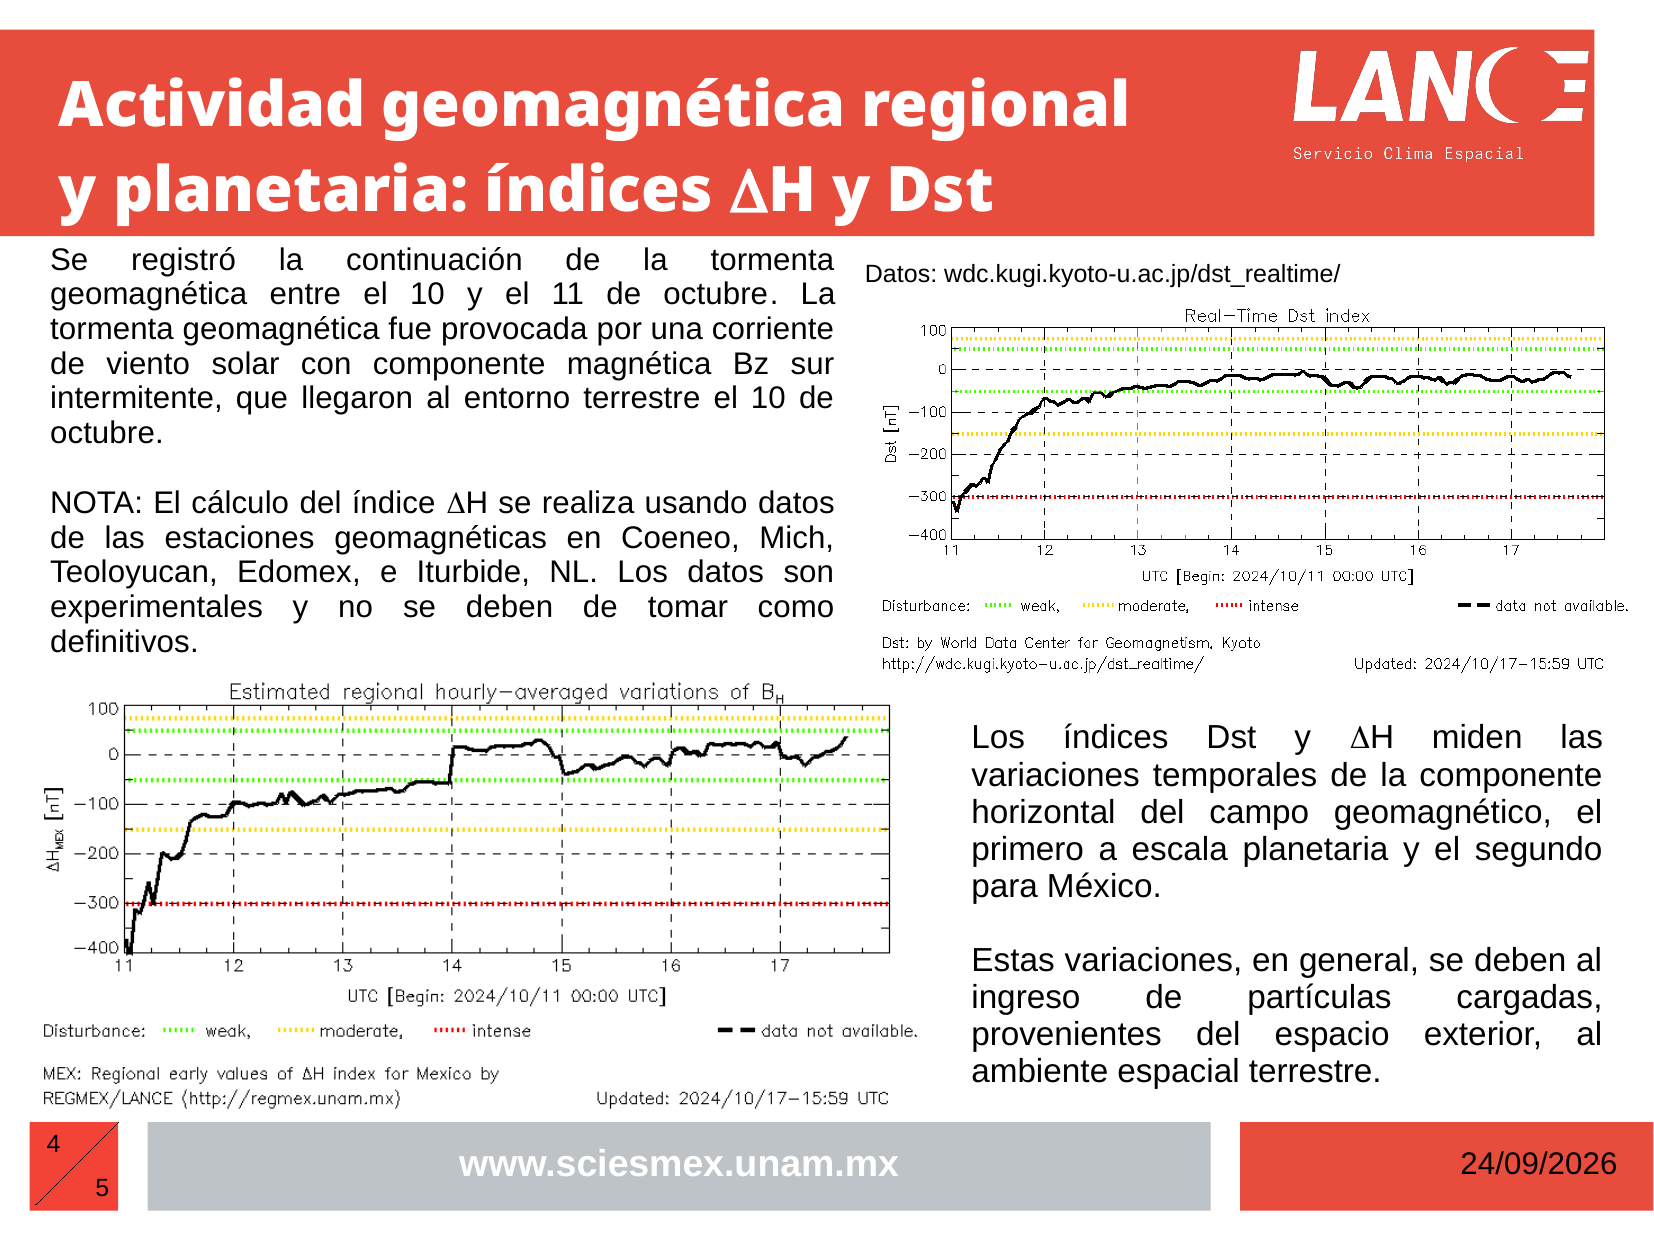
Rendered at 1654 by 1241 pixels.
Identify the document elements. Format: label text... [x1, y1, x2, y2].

picture [1293, 47, 1589, 162]
text_box <número> [31, 1122, 176, 1170]
text_box 5 [35, 1151, 125, 1209]
text_box Datos: wdc.kugi.kyoto-u.ac.jp/dst_realtime/ [851, 252, 1371, 296]
picture [34, 289, 1642, 1111]
text_box Se registró la continuación de la tormenta geomagnética entre el 10 y el 11 de octubre. La tormenta geomagnética fue provocada por una corriente de viento solar con componente magnética Bz sur intermitente, que llegaron al entorno terrestre el 10 de octubre. NOTA: El cálculo del índice DH se realiza usando datos de las estaciones geomagnéticas en Coeneo, Mich, Teoloyucan, Edomex, e Iturbide, NL. Los datos son experimentales y no se deben de tomar como definitivos. [35, 234, 851, 765]
text_box 17/10/2024 [1424, 1122, 1654, 1205]
text_box Los índices Dst y DH miden las variaciones temporales de la componente horizontal del campo geomagnético, el primero a escala planetaria y el segundo para México. Estas variaciones, en general, se deben al ingreso de partículas cargadas, provenientes del espacio exterior, al ambiente espacial terrestre. [956, 711, 1619, 1097]
title Actividad geomagnética regional y planetaria: índices DH y Dst [59, 59, 1312, 207]
text_box www.sciesmex.unam.mx [153, 1122, 1205, 1205]
